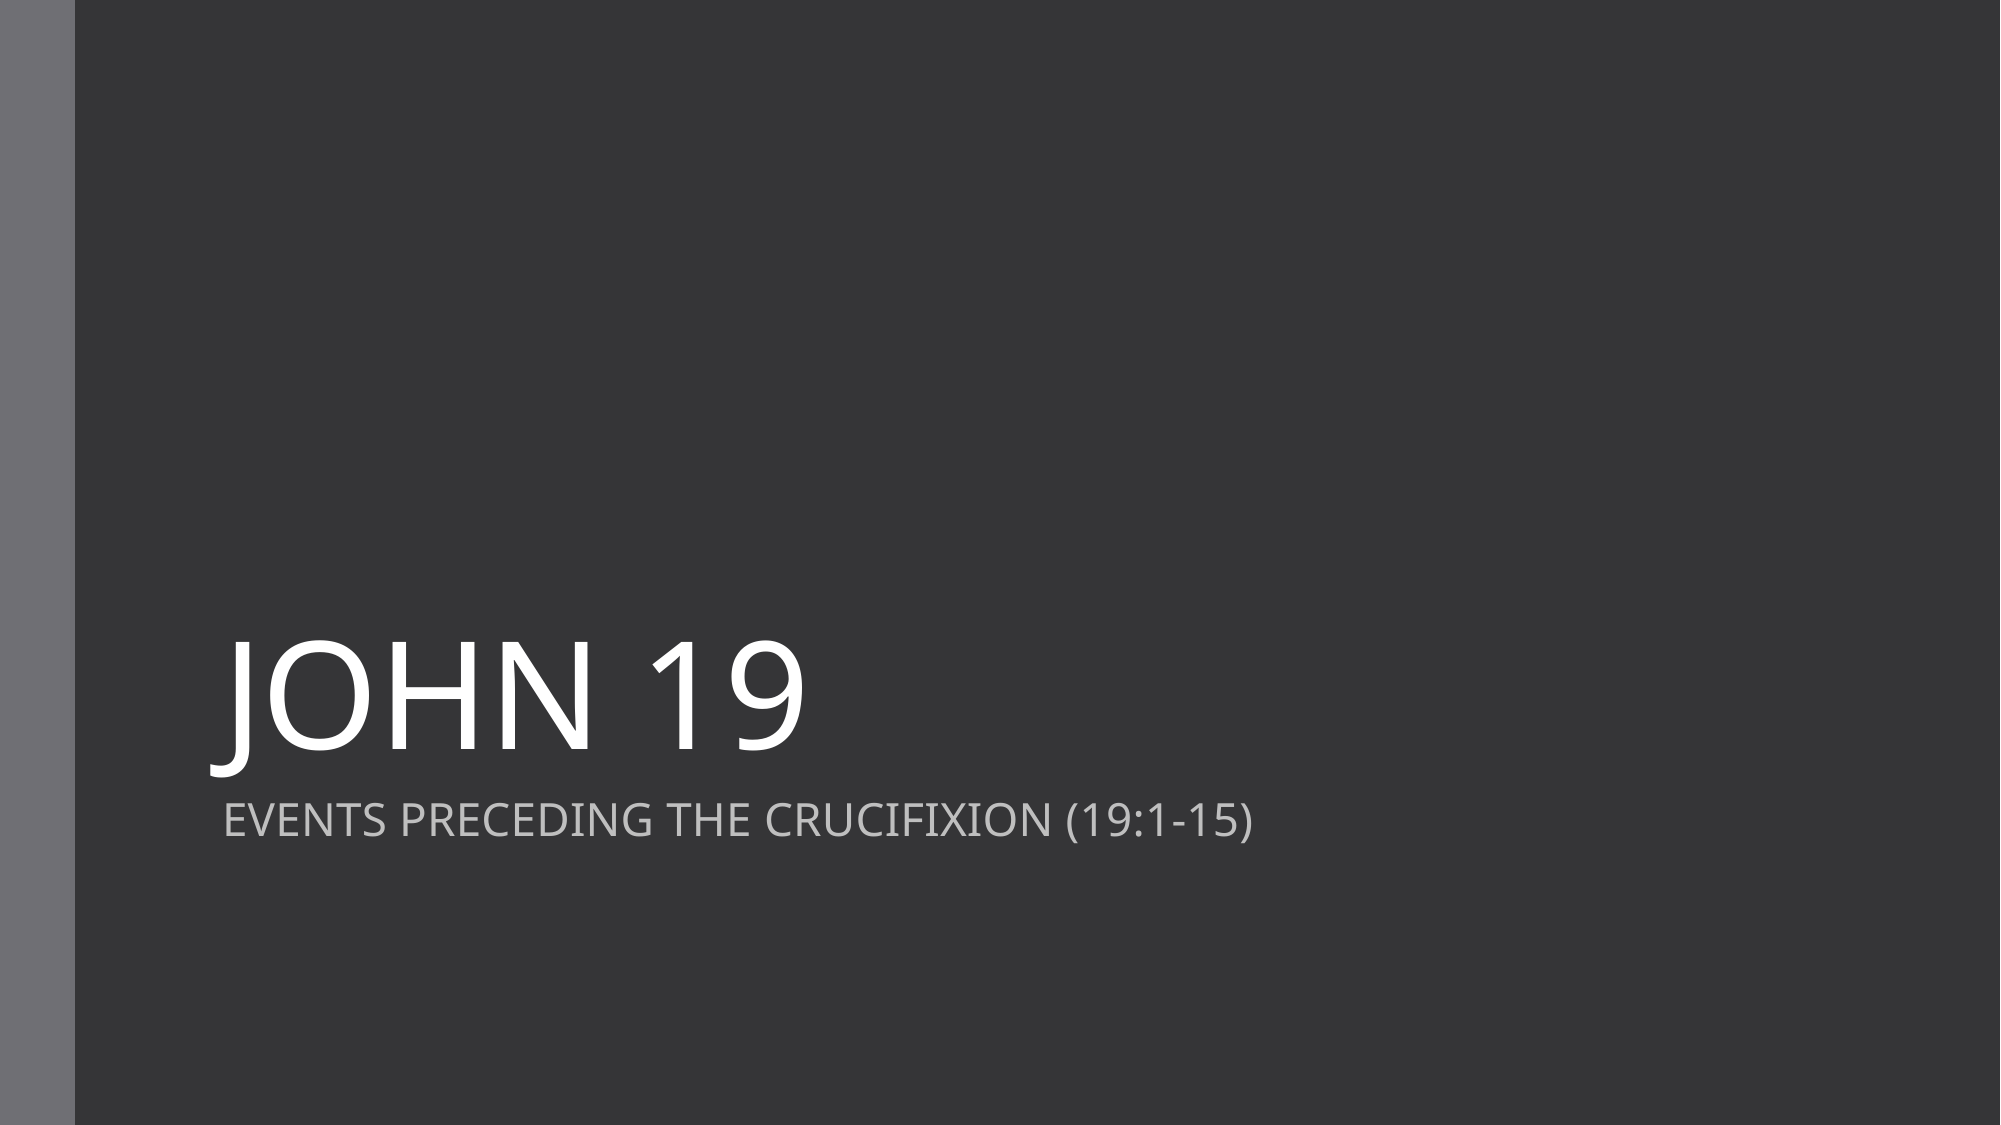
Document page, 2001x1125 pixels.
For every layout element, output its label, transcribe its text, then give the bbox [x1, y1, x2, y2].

title JOHN 19 [206, 124, 1752, 787]
subtitle EVENTS PRECEDING THE CRUCIFIXION (19:1-15) [206, 787, 1752, 1066]
